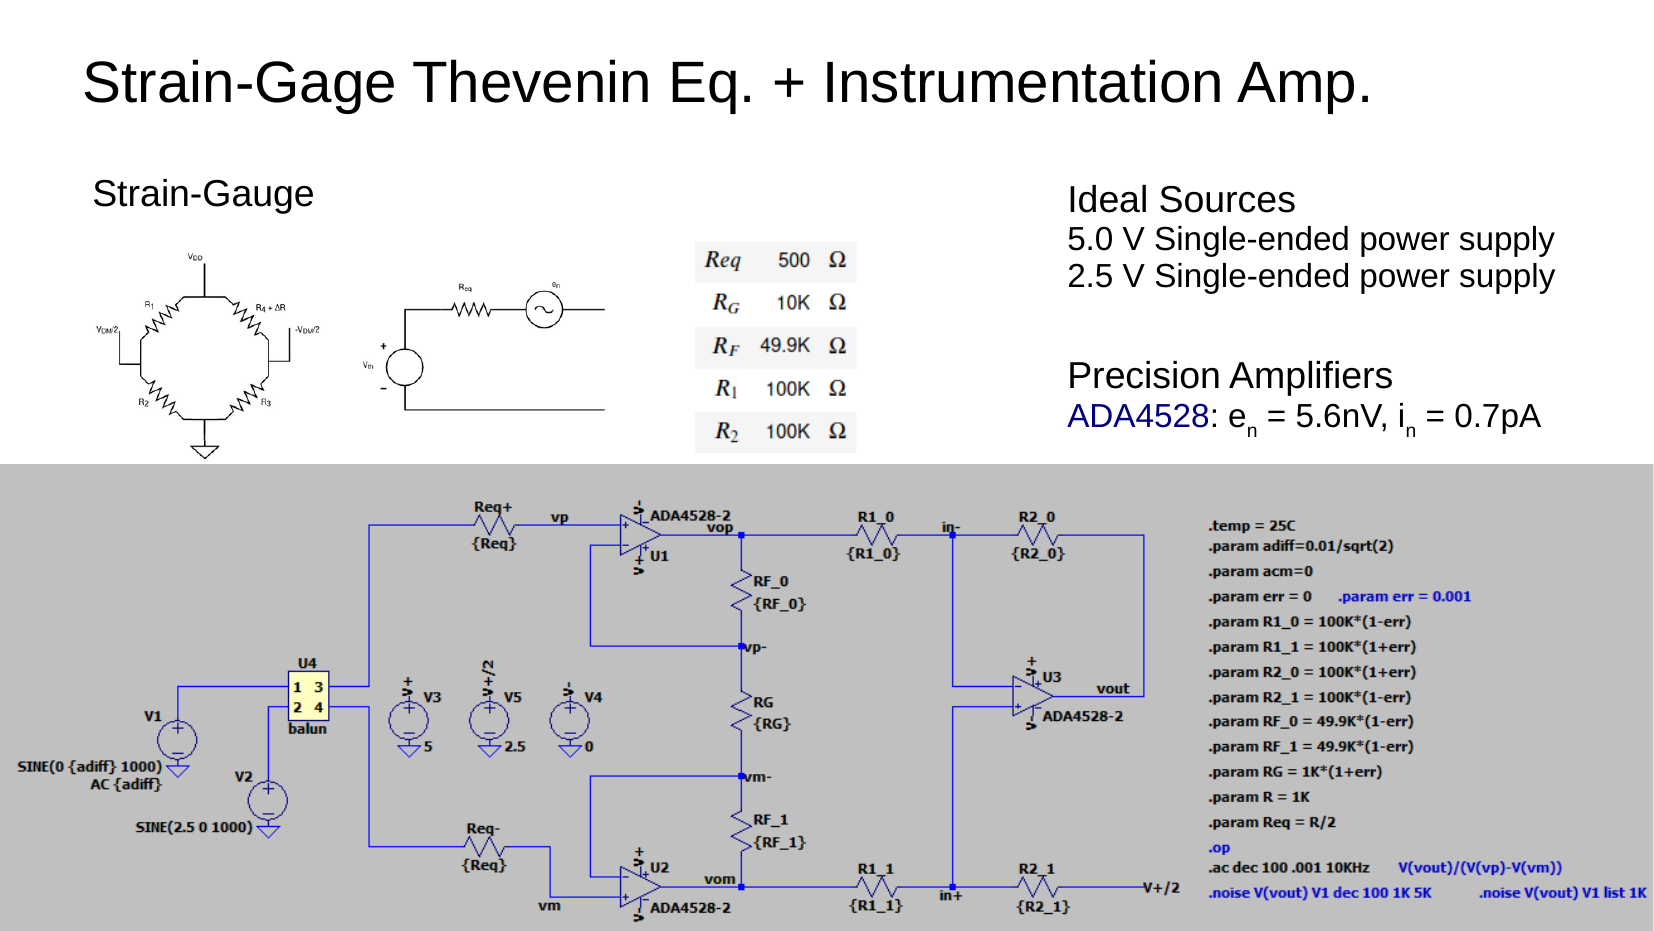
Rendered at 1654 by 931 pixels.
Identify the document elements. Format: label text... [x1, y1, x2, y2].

text_box Ideal Sources 5.0 V Single-ended power supply 2.5 V Single-ended power supply [1052, 170, 1608, 302]
picture [695, 242, 858, 453]
picture [0, 244, 1654, 931]
text_box Strain-Gauge [77, 165, 633, 222]
text_box Precision Amplifiers ADA4528: en = 5.6nV, in = 0.7pA [1052, 347, 1608, 450]
title Strain-Gage Thevenin Eq. + Instrumentation Amp. [82, 37, 1571, 193]
